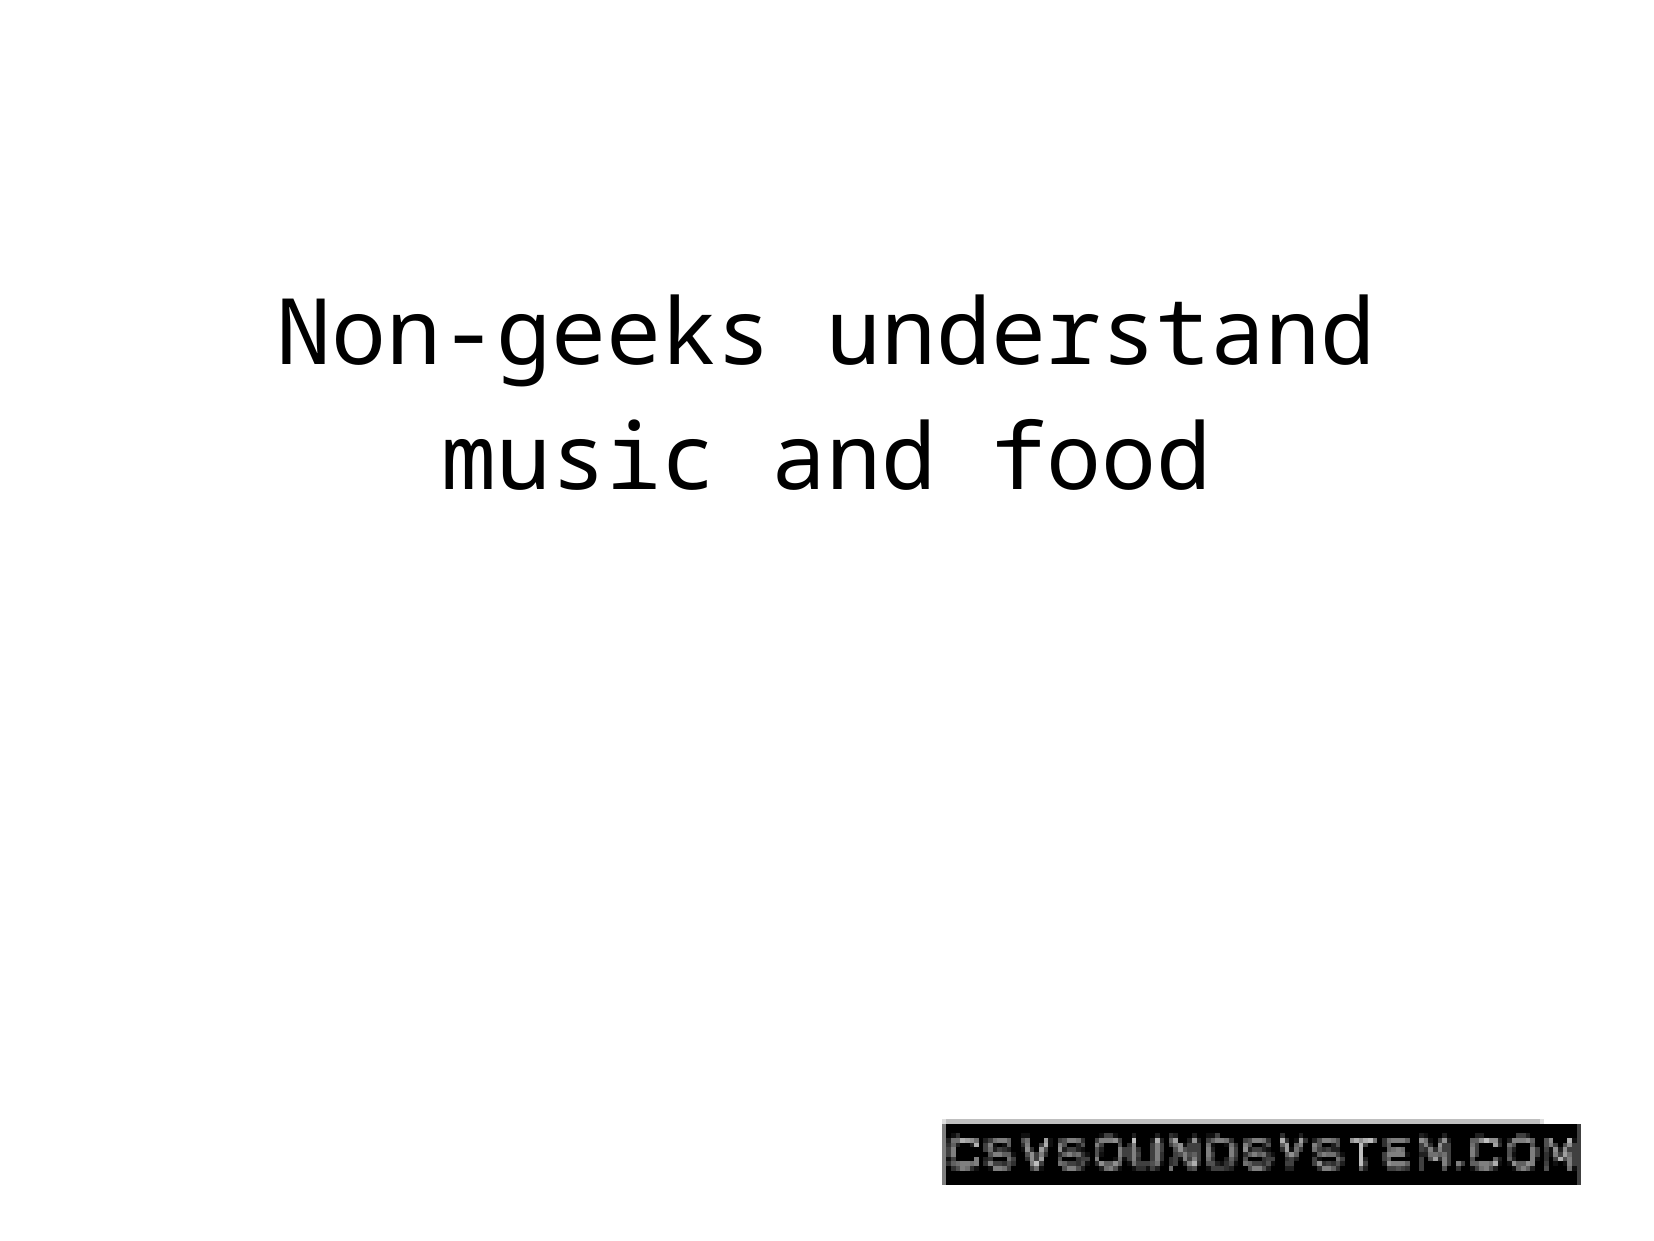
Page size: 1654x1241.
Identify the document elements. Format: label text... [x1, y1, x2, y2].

picture [933, 1064, 1591, 1185]
title Non-geeks understand music and food [82, 287, 1571, 495]
